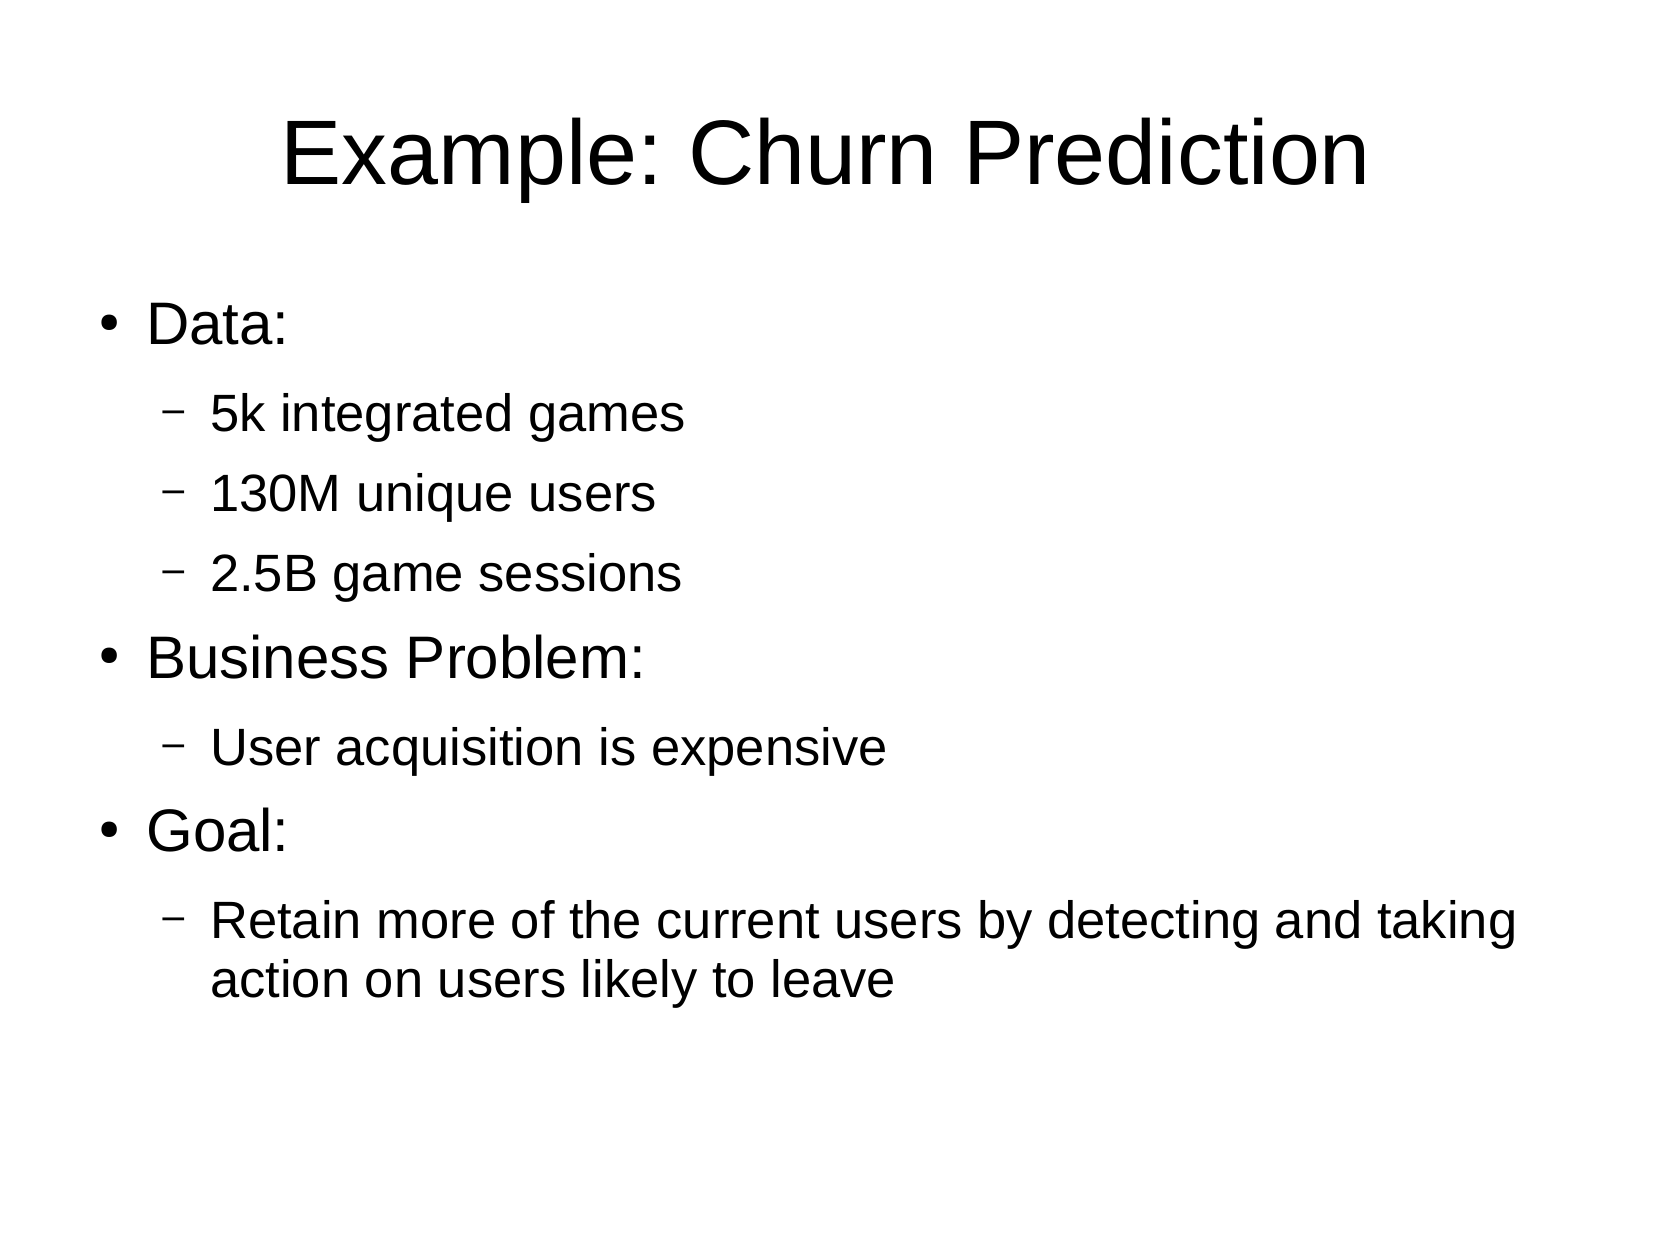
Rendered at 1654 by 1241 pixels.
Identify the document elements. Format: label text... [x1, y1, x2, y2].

title Example: Churn Prediction [82, 49, 1571, 257]
list Data: 5k integrated games 130M unique users 2.5B game sessions Business Problem: User acquisition is expensive Goal: Retain more of the current users by detecting and taking action on users likely to leave [82, 290, 1571, 1010]
